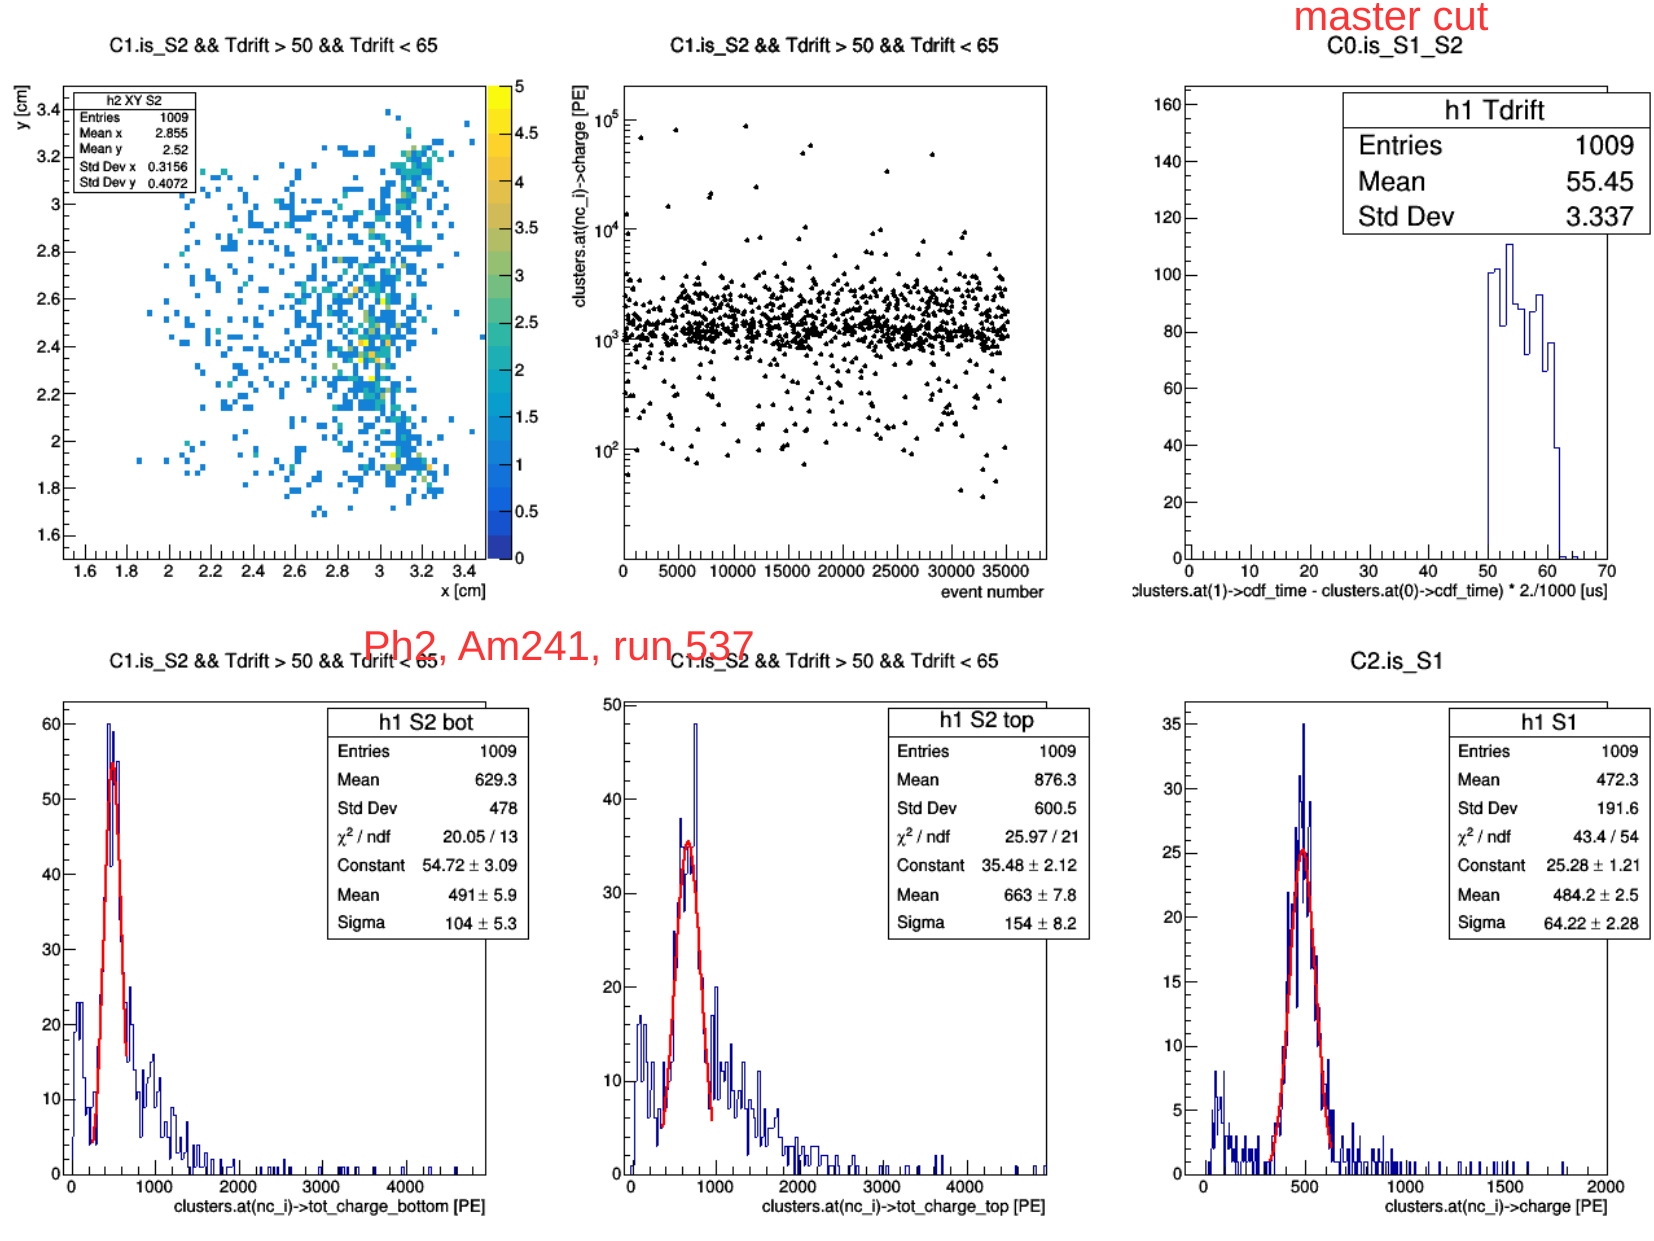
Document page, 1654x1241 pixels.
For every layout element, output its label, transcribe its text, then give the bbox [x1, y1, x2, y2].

text_box Ph2, Am241, run 537 [218, 615, 901, 751]
picture [6, 21, 1654, 1225]
text_box master cut [1050, 0, 1654, 121]
